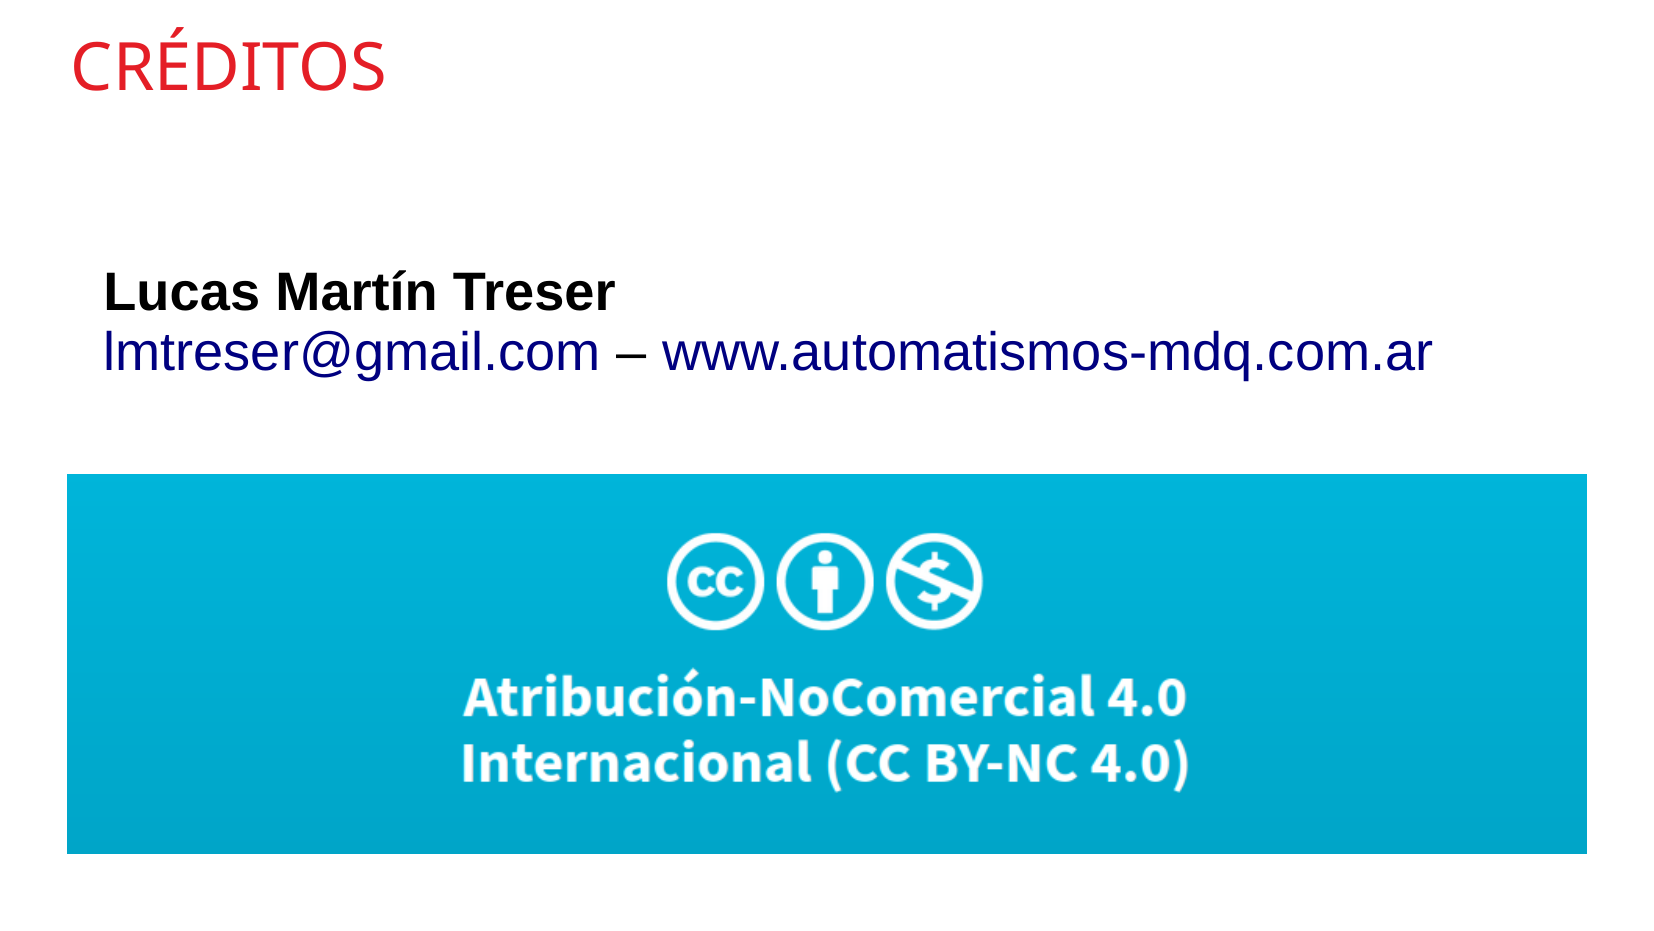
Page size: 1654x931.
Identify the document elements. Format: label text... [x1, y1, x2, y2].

text_box Lucas Martín Treser lmtreser@gmail.com – www.automatismos-mdq.com.ar [88, 253, 1565, 402]
title CRÉDITOS [70, 11, 1347, 118]
picture [67, 474, 1587, 854]
